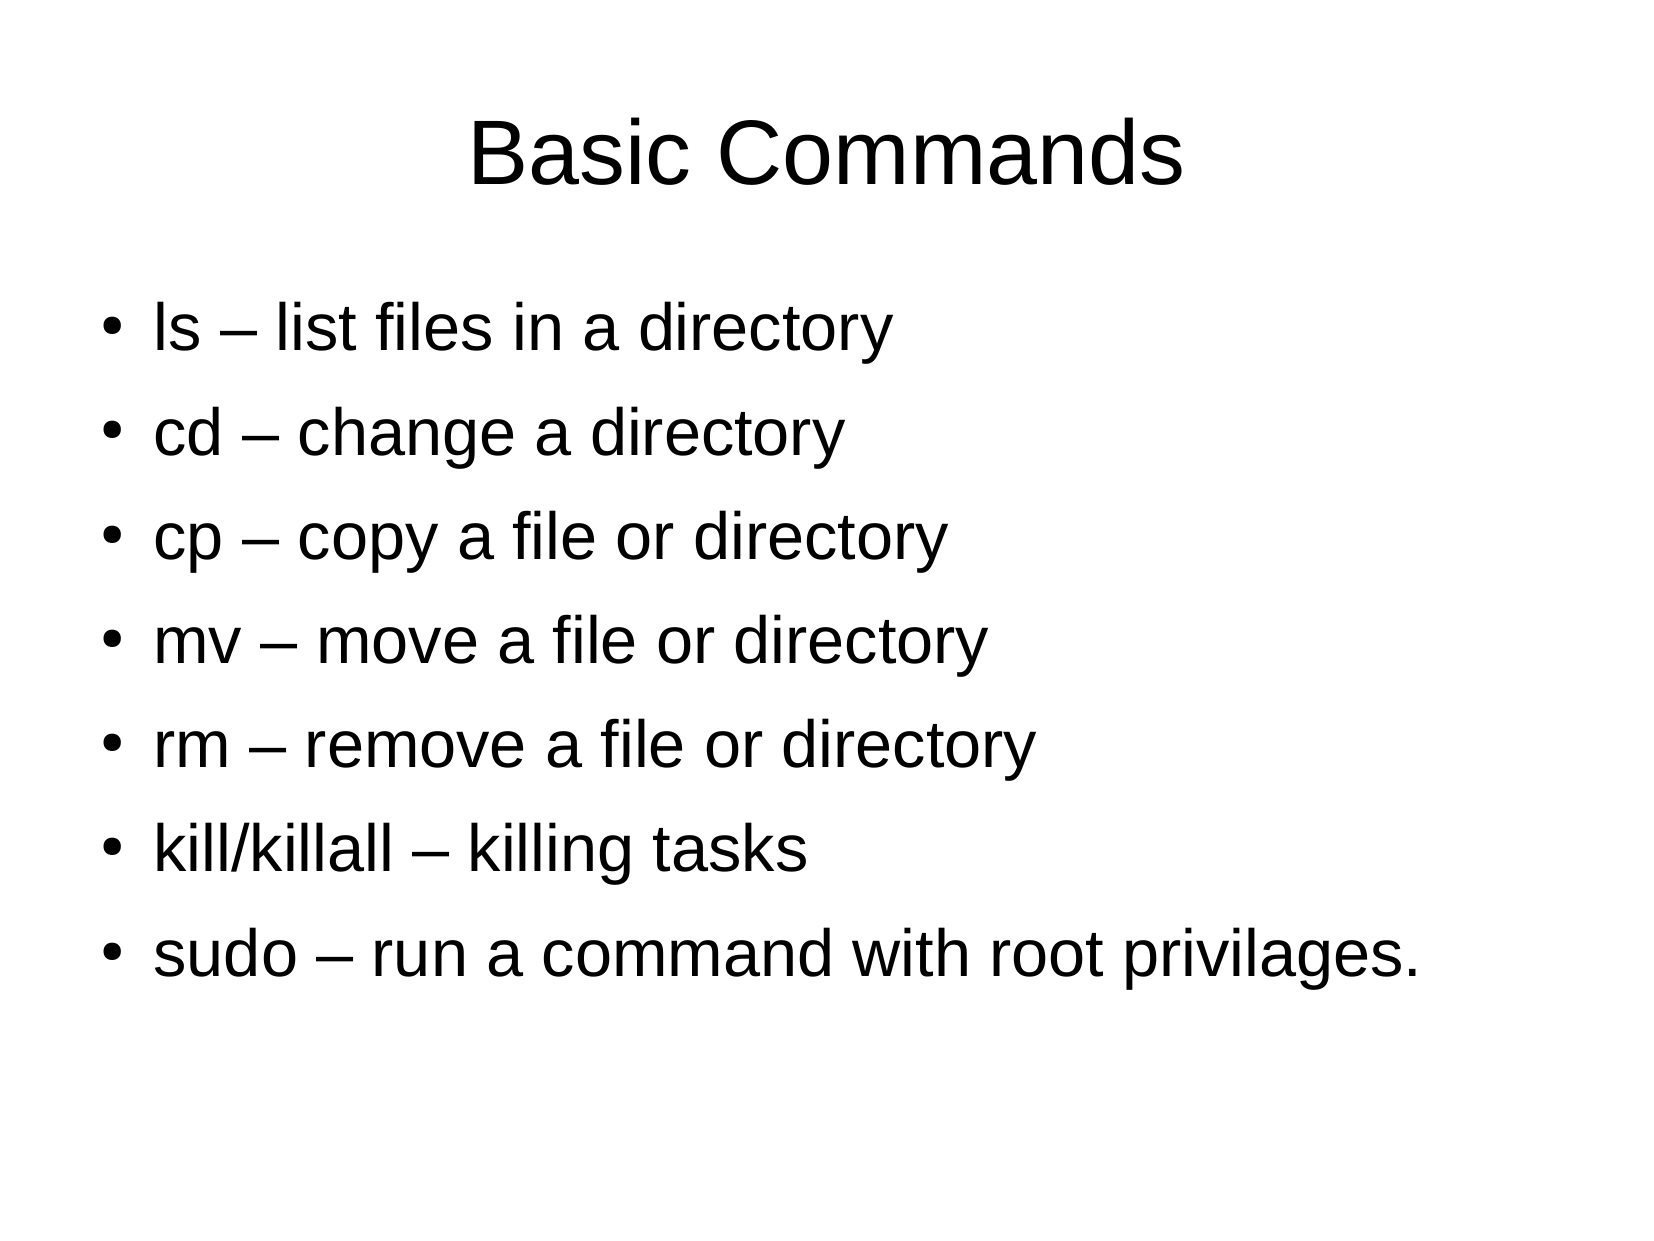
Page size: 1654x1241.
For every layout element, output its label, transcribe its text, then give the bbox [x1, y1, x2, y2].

list ls – list files in a directory cd – change a directory cp – copy a file or directory mv – move a file or directory rm – remove a file or directory kill/killall – killing tasks sudo – run a command with root privilages. [82, 290, 1571, 1010]
title Basic Commands [82, 49, 1571, 257]
